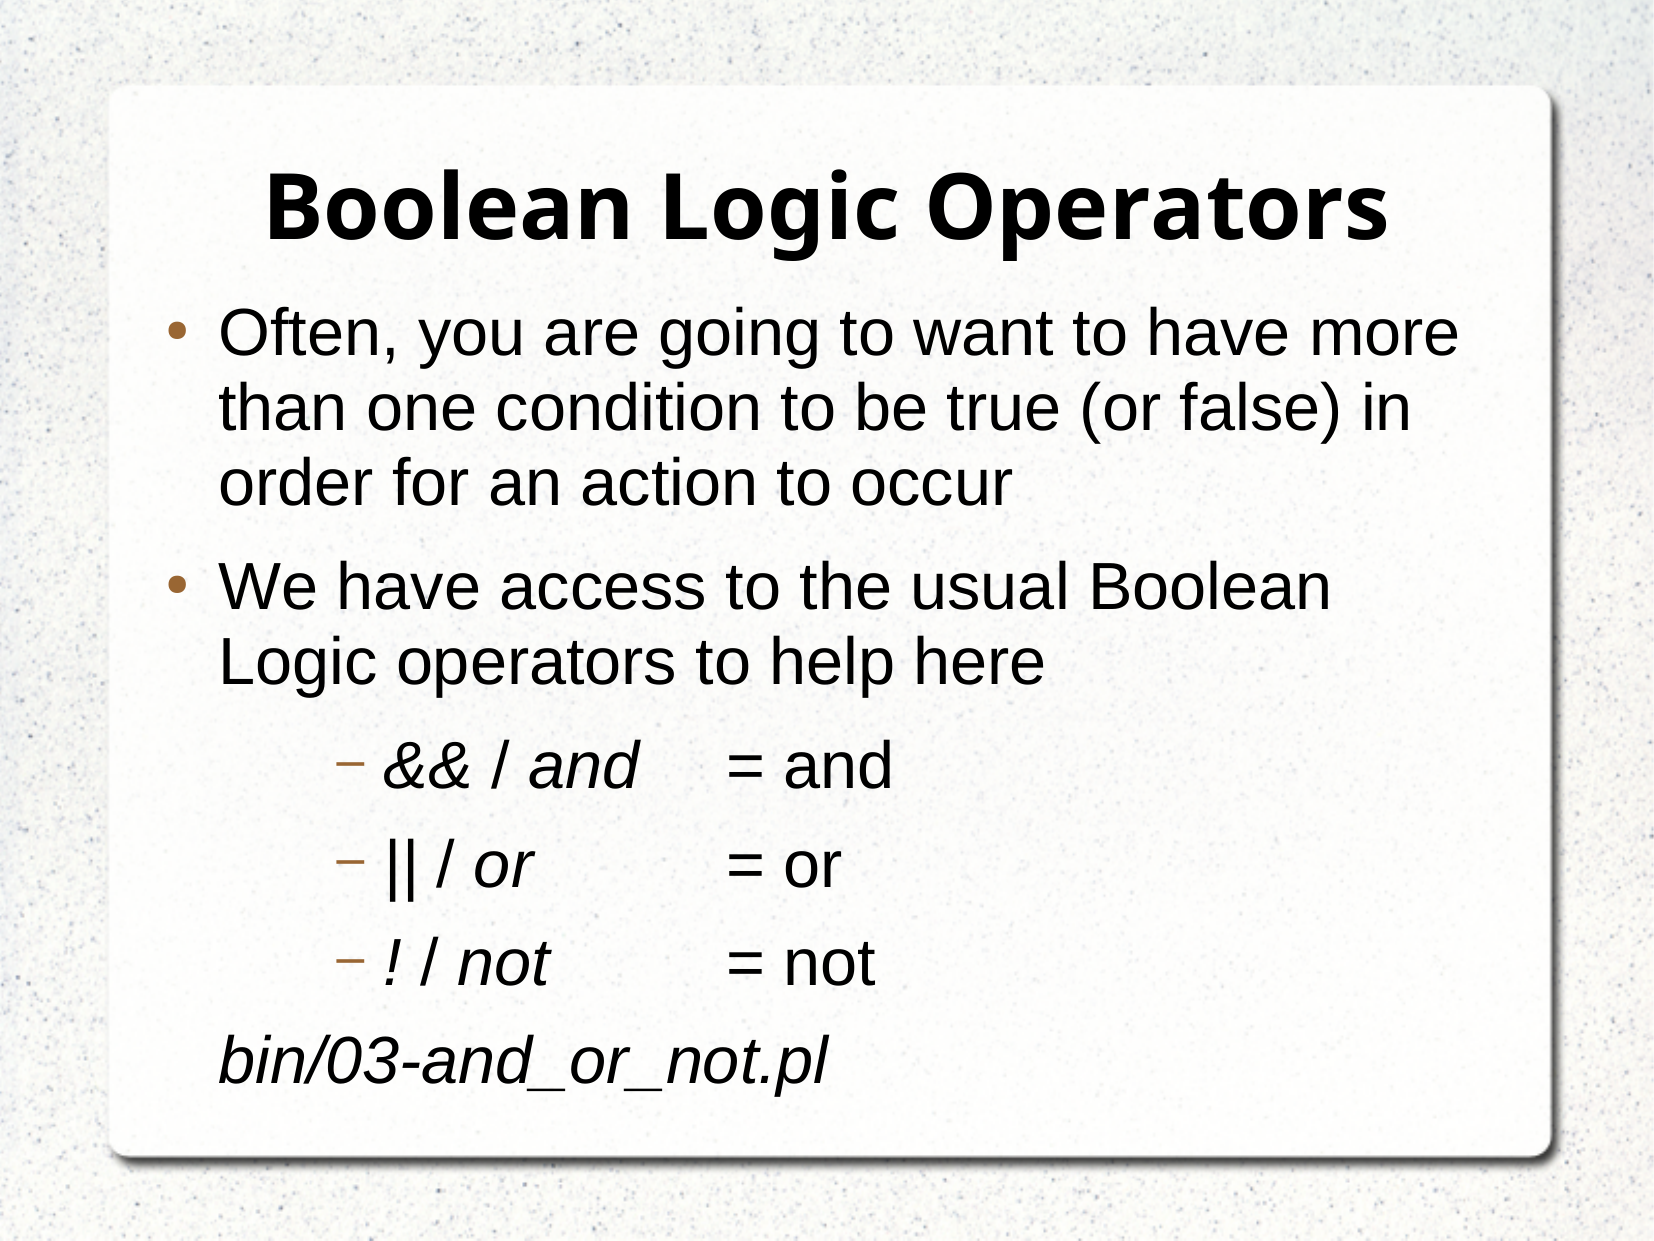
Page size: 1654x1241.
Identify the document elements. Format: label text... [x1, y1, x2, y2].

list Often, you are going to want to have more than one condition to be true (or false) in order for an action to occur We have access to the usual Boolean Logic operators to help here && / and = and || / or = or ! / not = not bin/03-and_or_not.pl [147, 295, 1506, 1097]
title Boolean Logic Operators [118, 100, 1536, 308]
picture [0, 0, 1654, 1241]
